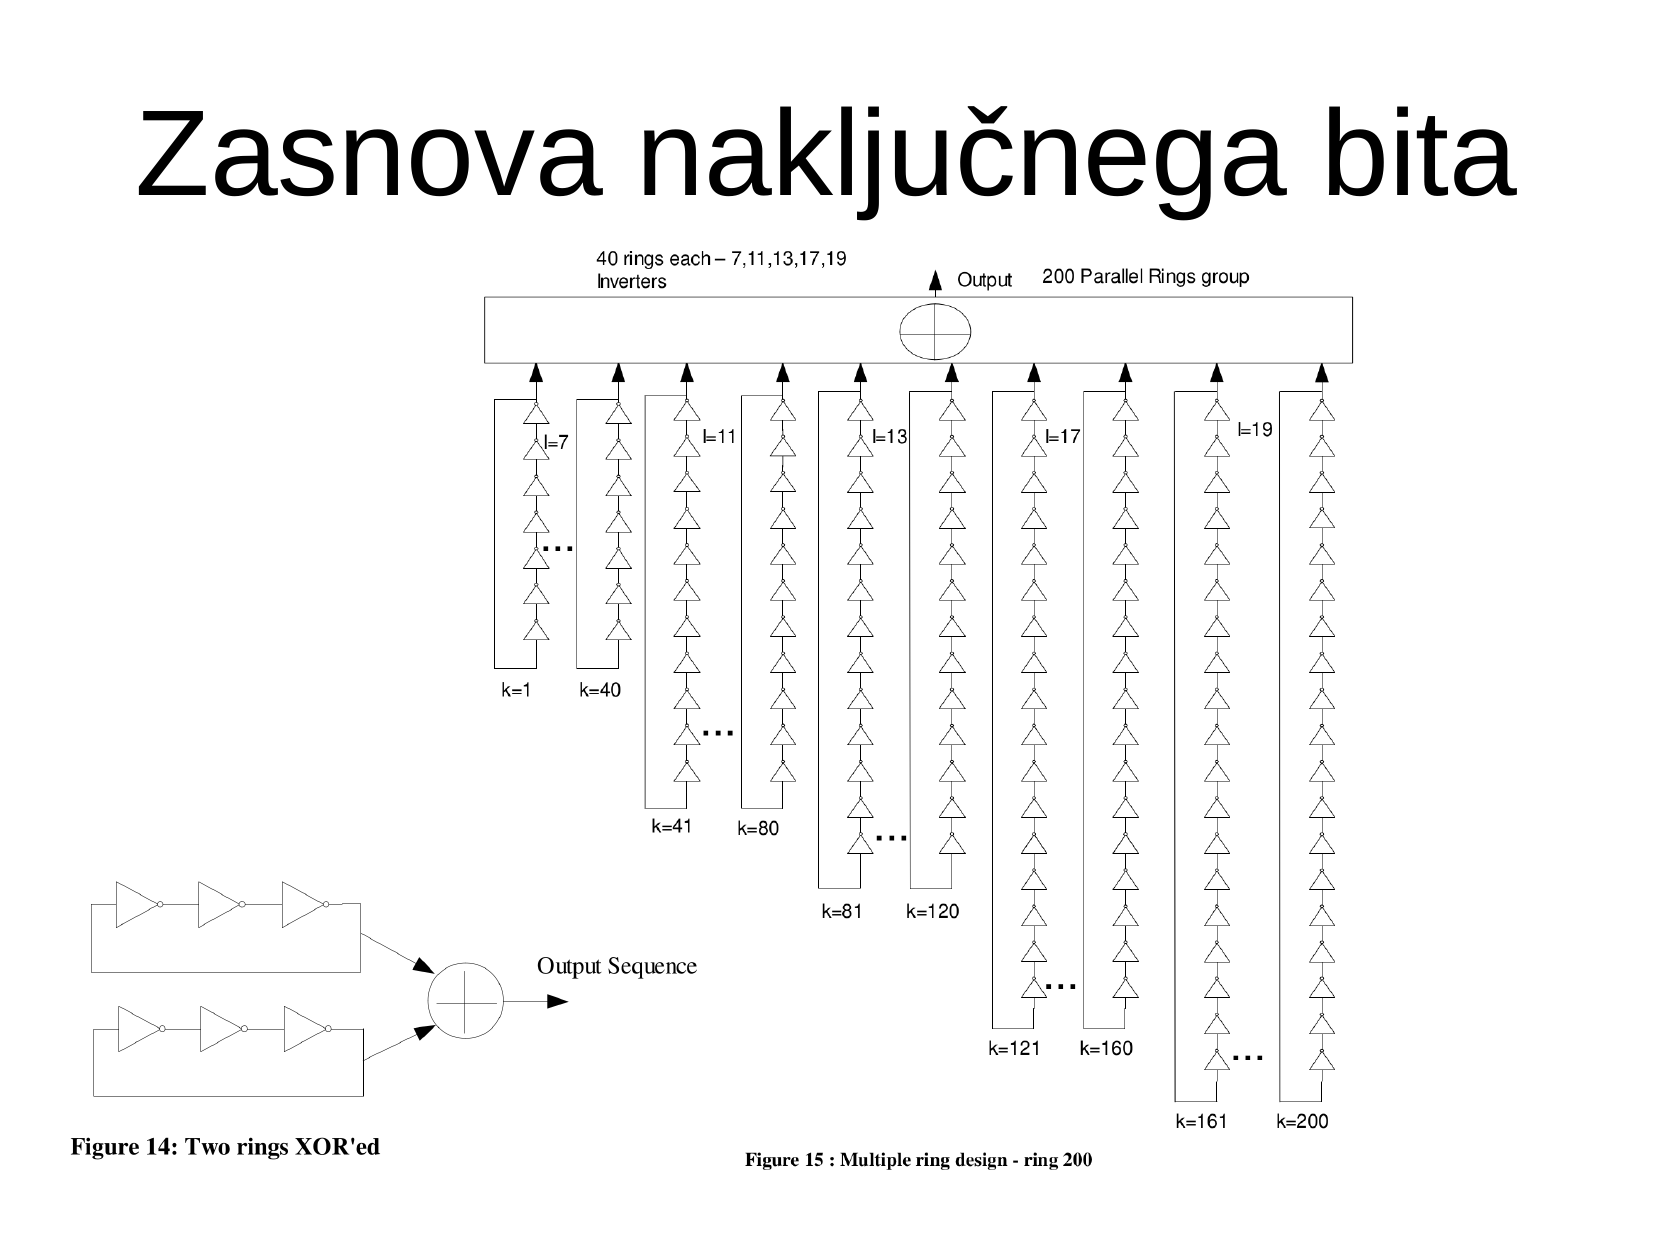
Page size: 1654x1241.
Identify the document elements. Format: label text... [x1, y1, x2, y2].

title Zasnova naključnega bita [82, 49, 1571, 257]
picture [47, 232, 1359, 1182]
